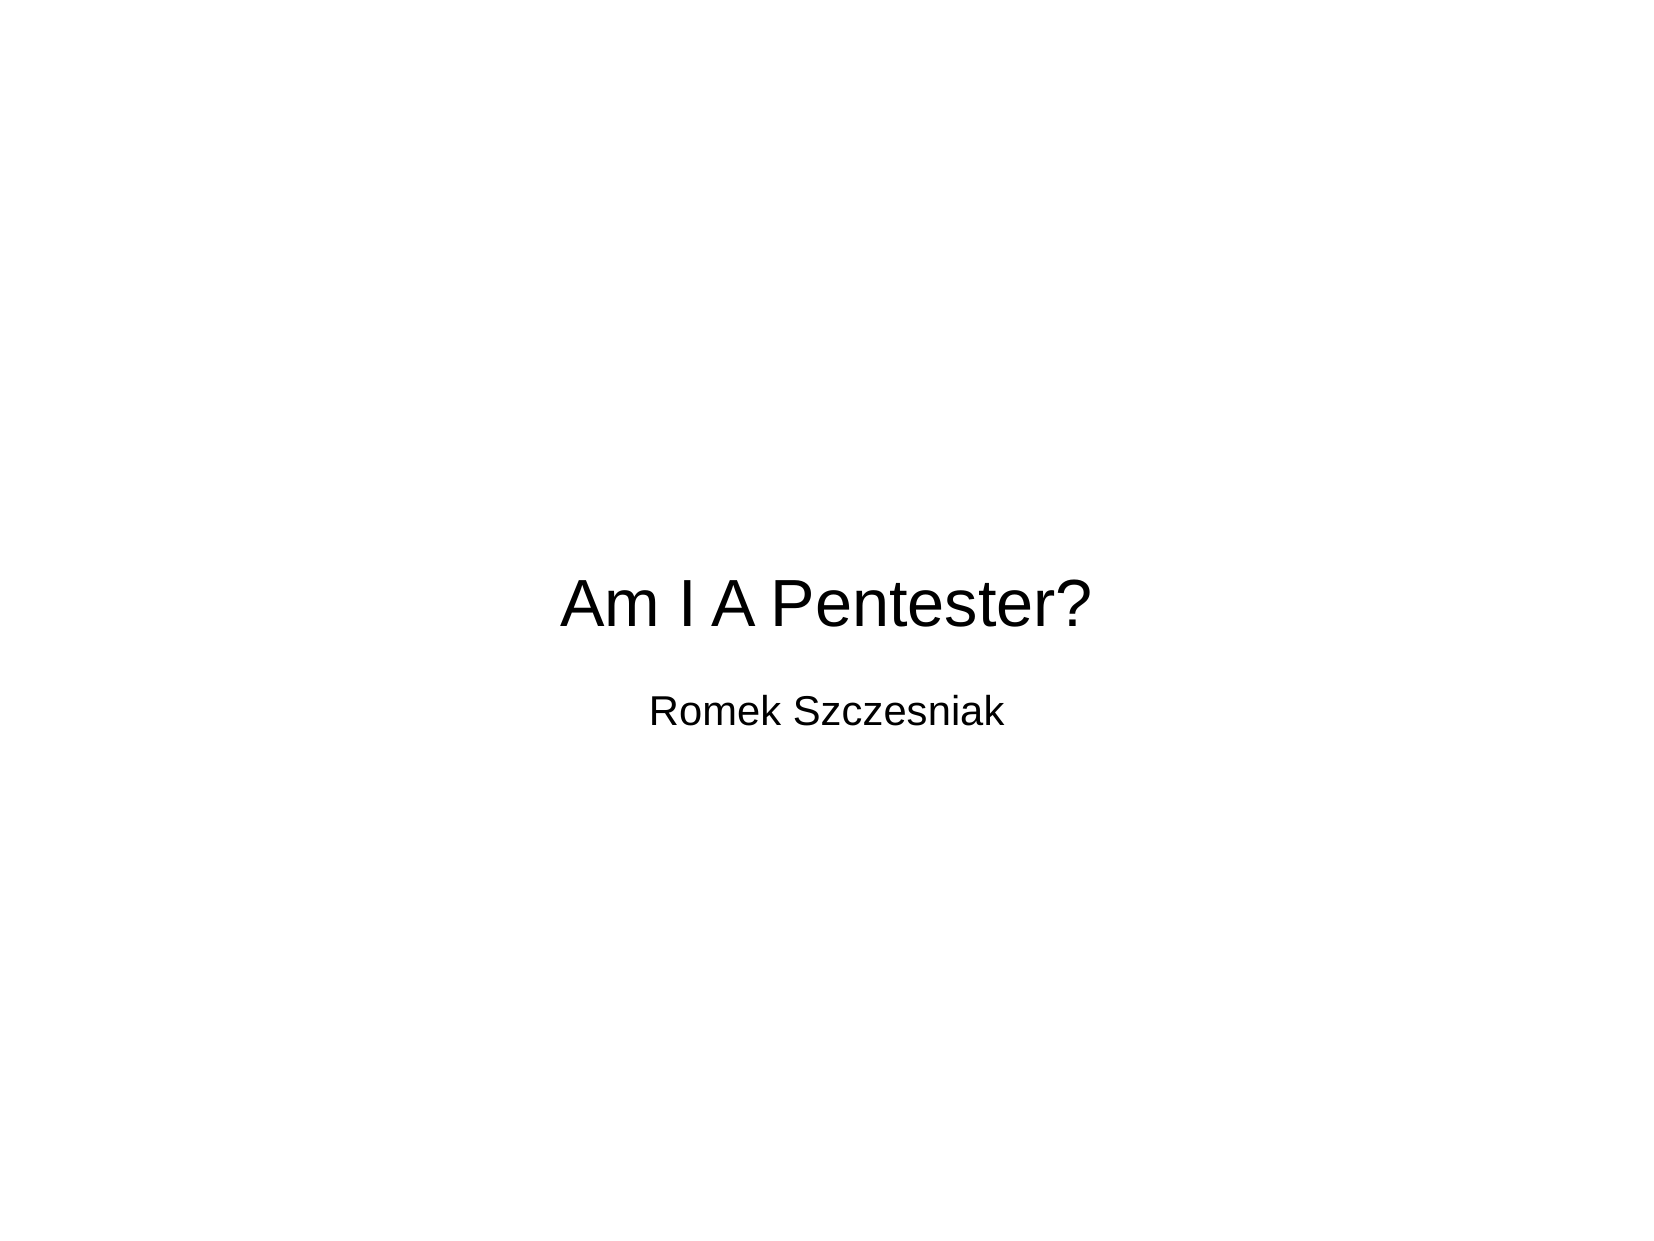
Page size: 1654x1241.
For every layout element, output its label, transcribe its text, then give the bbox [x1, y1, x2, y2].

subtitle Am I A Pentester? Romek Szczesniak [82, 290, 1571, 1010]
